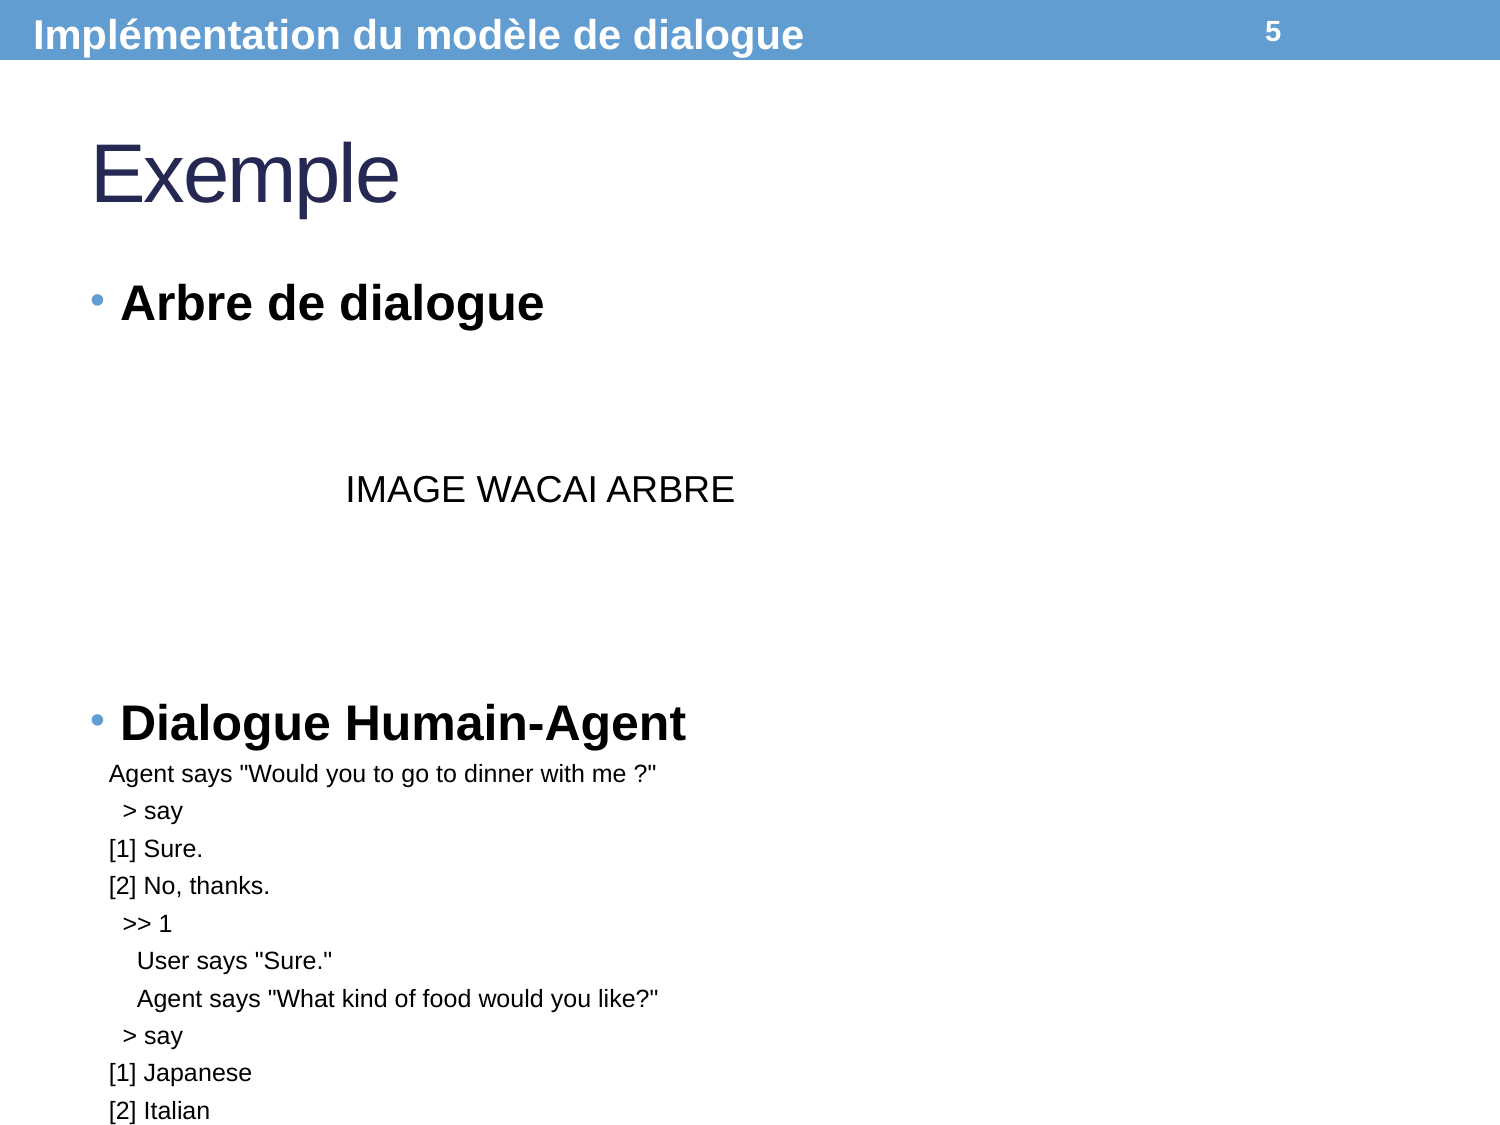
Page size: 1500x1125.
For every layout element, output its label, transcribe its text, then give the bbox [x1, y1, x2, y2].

list Arbre de dialogue Dialogue Humain-Agent Agent says "Would you to go to dinner with me ?" > say [1] Sure. [2] No, thanks. >> 1 User says "Sure." Agent says "What kind of food would you like?" > say [1] Japanese [2] Italian [3] I don't care ! >> 3 User says "I don't care !“ [75, 262, 1424, 1050]
text_box IMAGE WACAI ARBRE [330, 460, 751, 518]
text_box Implémentation du modèle de dialogue [18, 0, 820, 65]
slide_number <number> [1250, 3, 1425, 57]
title Exemple [75, 87, 1425, 250]
